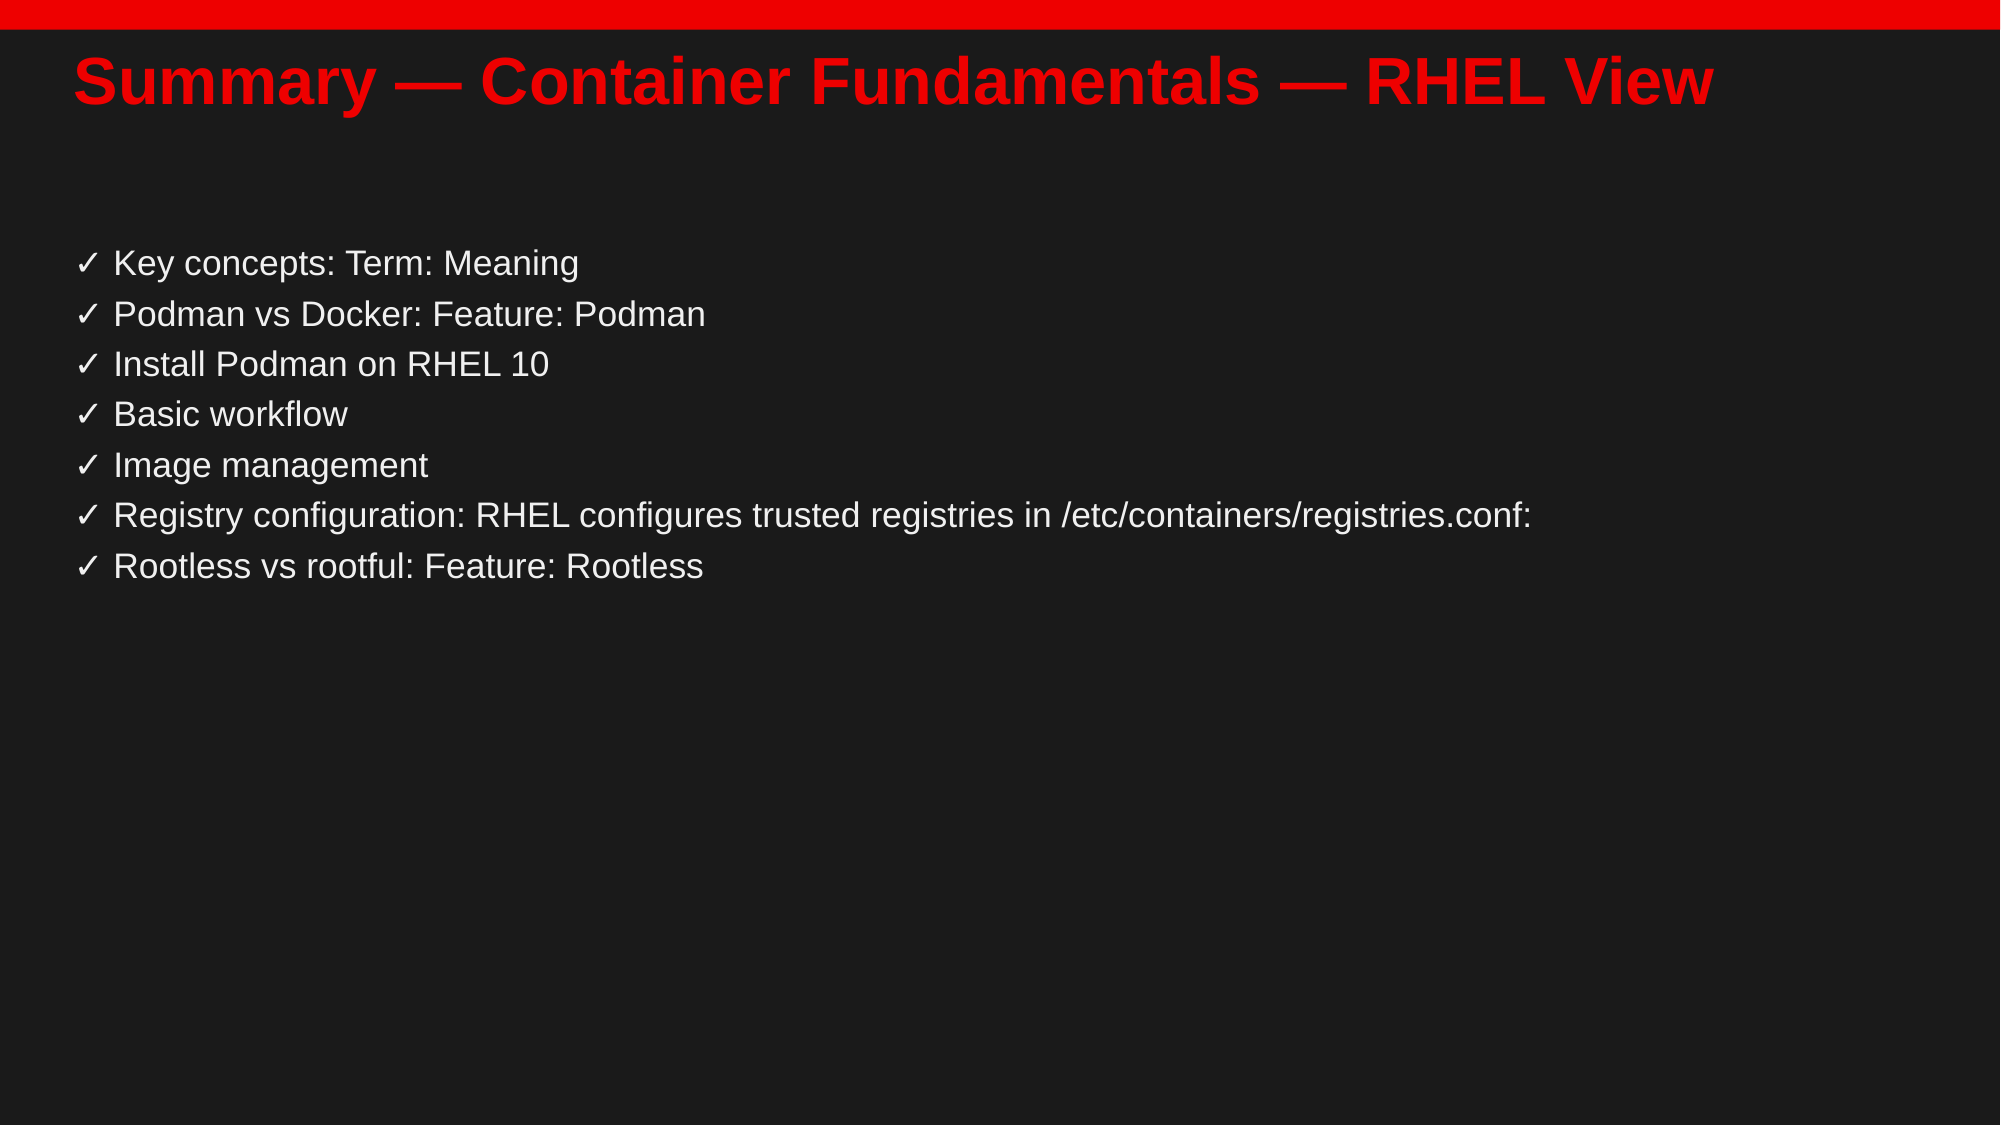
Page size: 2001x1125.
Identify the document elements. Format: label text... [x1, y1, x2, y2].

text_box [0, 0, 2001, 30]
text_box Summary — Container Fundamentals — RHEL View [59, 36, 1942, 208]
text_box ✓ Key concepts: Term: Meaning ✓ Podman vs Docker: Feature: Podman ✓ Install Podman on RHEL 10 ✓ Basic workflow ✓ Image management ✓ Registry configuration: RHEL configures trusted registries in /etc/containers/registries.conf: ✓ Rootless vs rootful: Feature: Rootless [59, 236, 1942, 1037]
